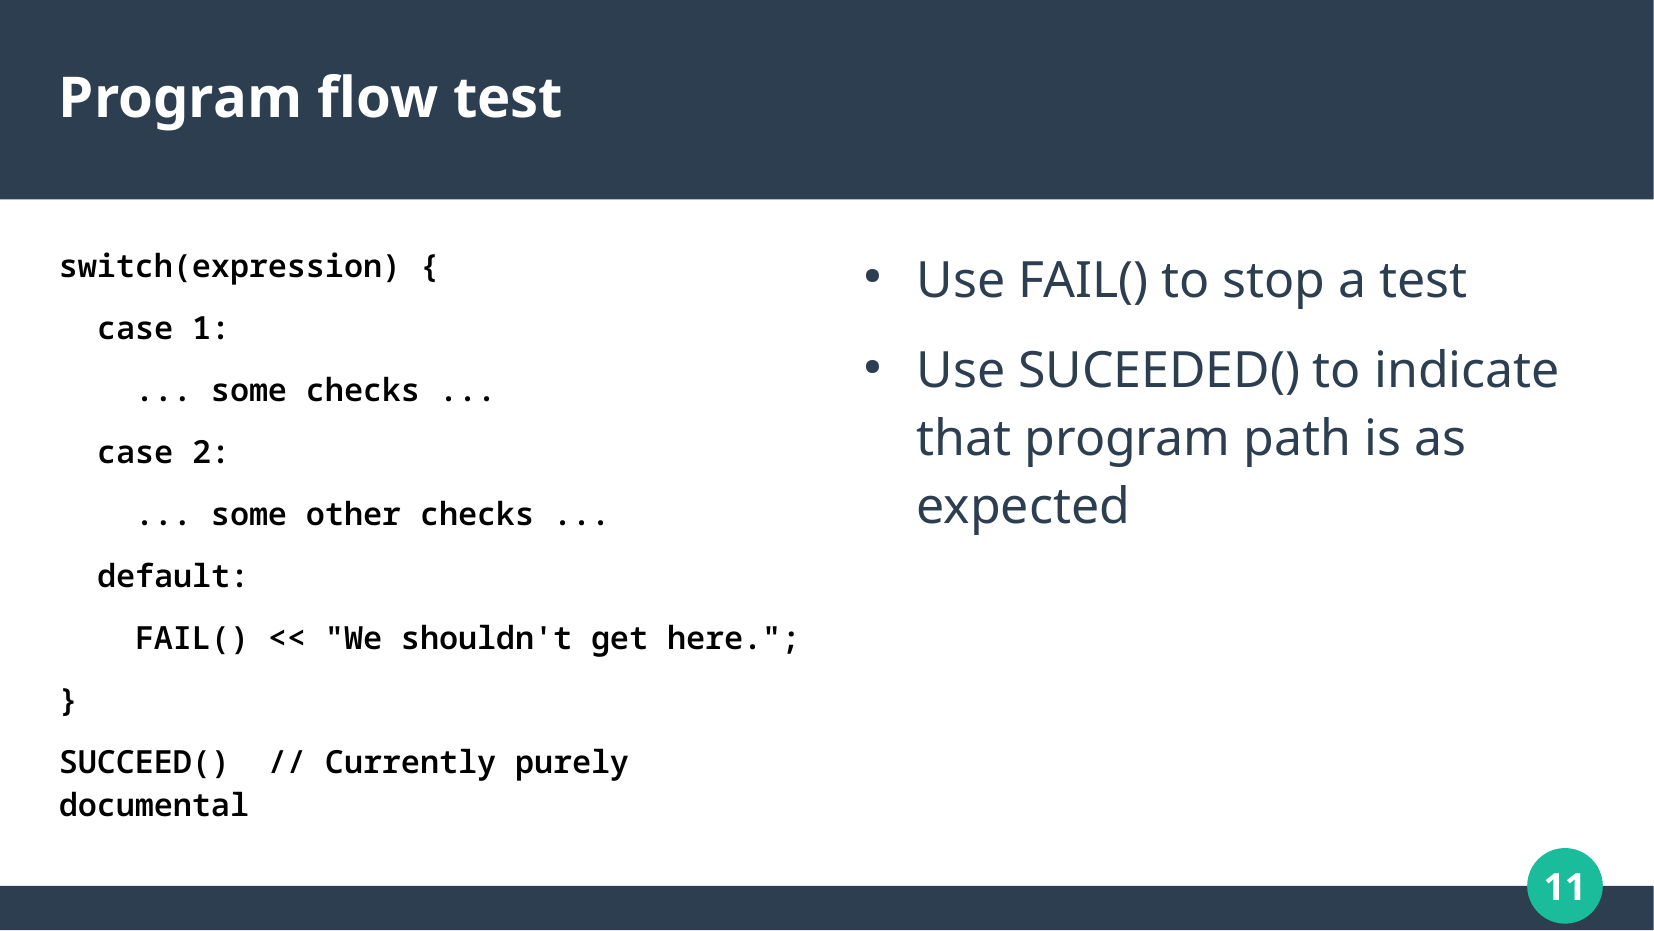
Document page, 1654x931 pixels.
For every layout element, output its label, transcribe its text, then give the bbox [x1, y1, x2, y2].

list switch(expression) { case 1: ... some checks ... case 2: ... some other checks ... default: FAIL() << "We shouldn't get here."; } SUCCEED() // Currently purely documental [59, 243, 809, 864]
list Use FAIL() to stop a test Use SUCEEDED() to indicate that program path is as expected [845, 243, 1596, 864]
title Program flow test [59, 37, 1595, 155]
